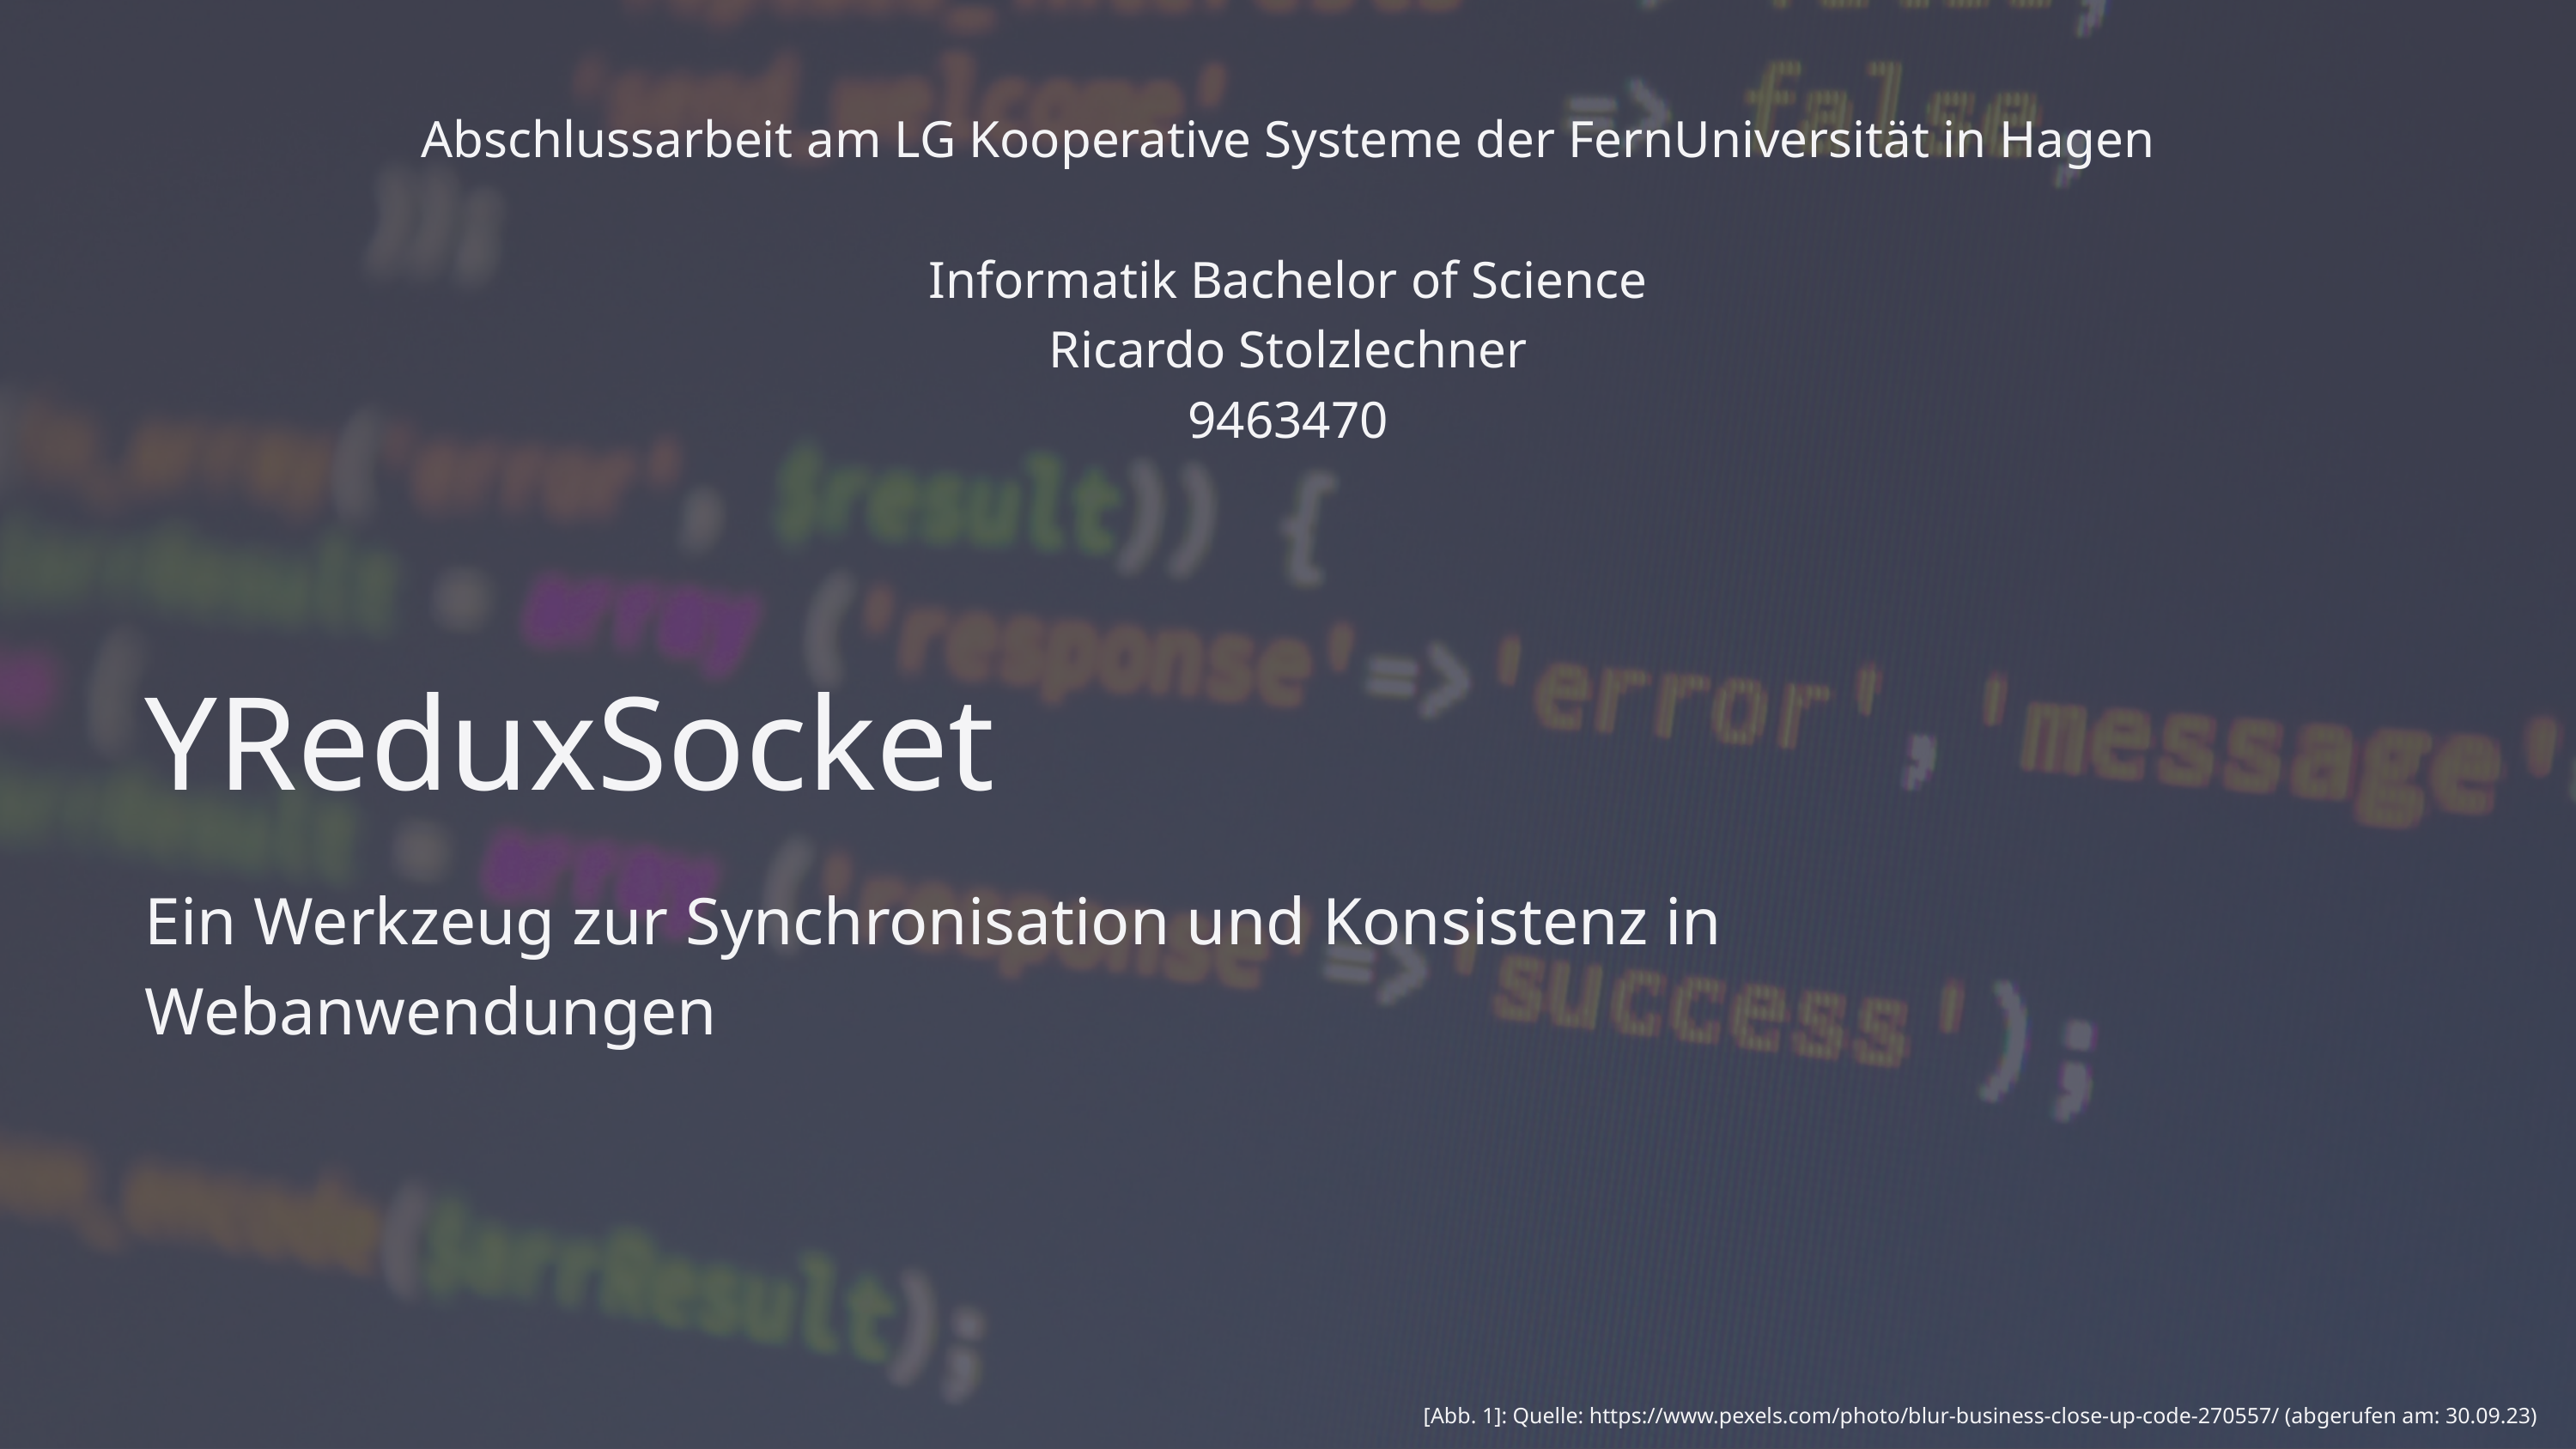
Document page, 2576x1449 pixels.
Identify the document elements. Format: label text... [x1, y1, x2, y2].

text_box Abschlussarbeit am LG Kooperative Systeme der FernUniversität in Hagen Informatik Bachelor of Science Ricardo Stolzlechner 9463470 [216, 97, 2360, 449]
text_box YReduxSocket [144, 634, 1115, 816]
text_box Ein Werkzeug zur Synchronisation und Konsistenz in Webanwendungen [144, 867, 1887, 1048]
text_box [Abb. 1]: Quelle: https://www.pexels.com/photo/blur-business-close-up-code-270557/ (abgerufen am: 30.09.23) [1423, 1397, 2576, 1428]
text_box [0, 0, 2576, 1449]
